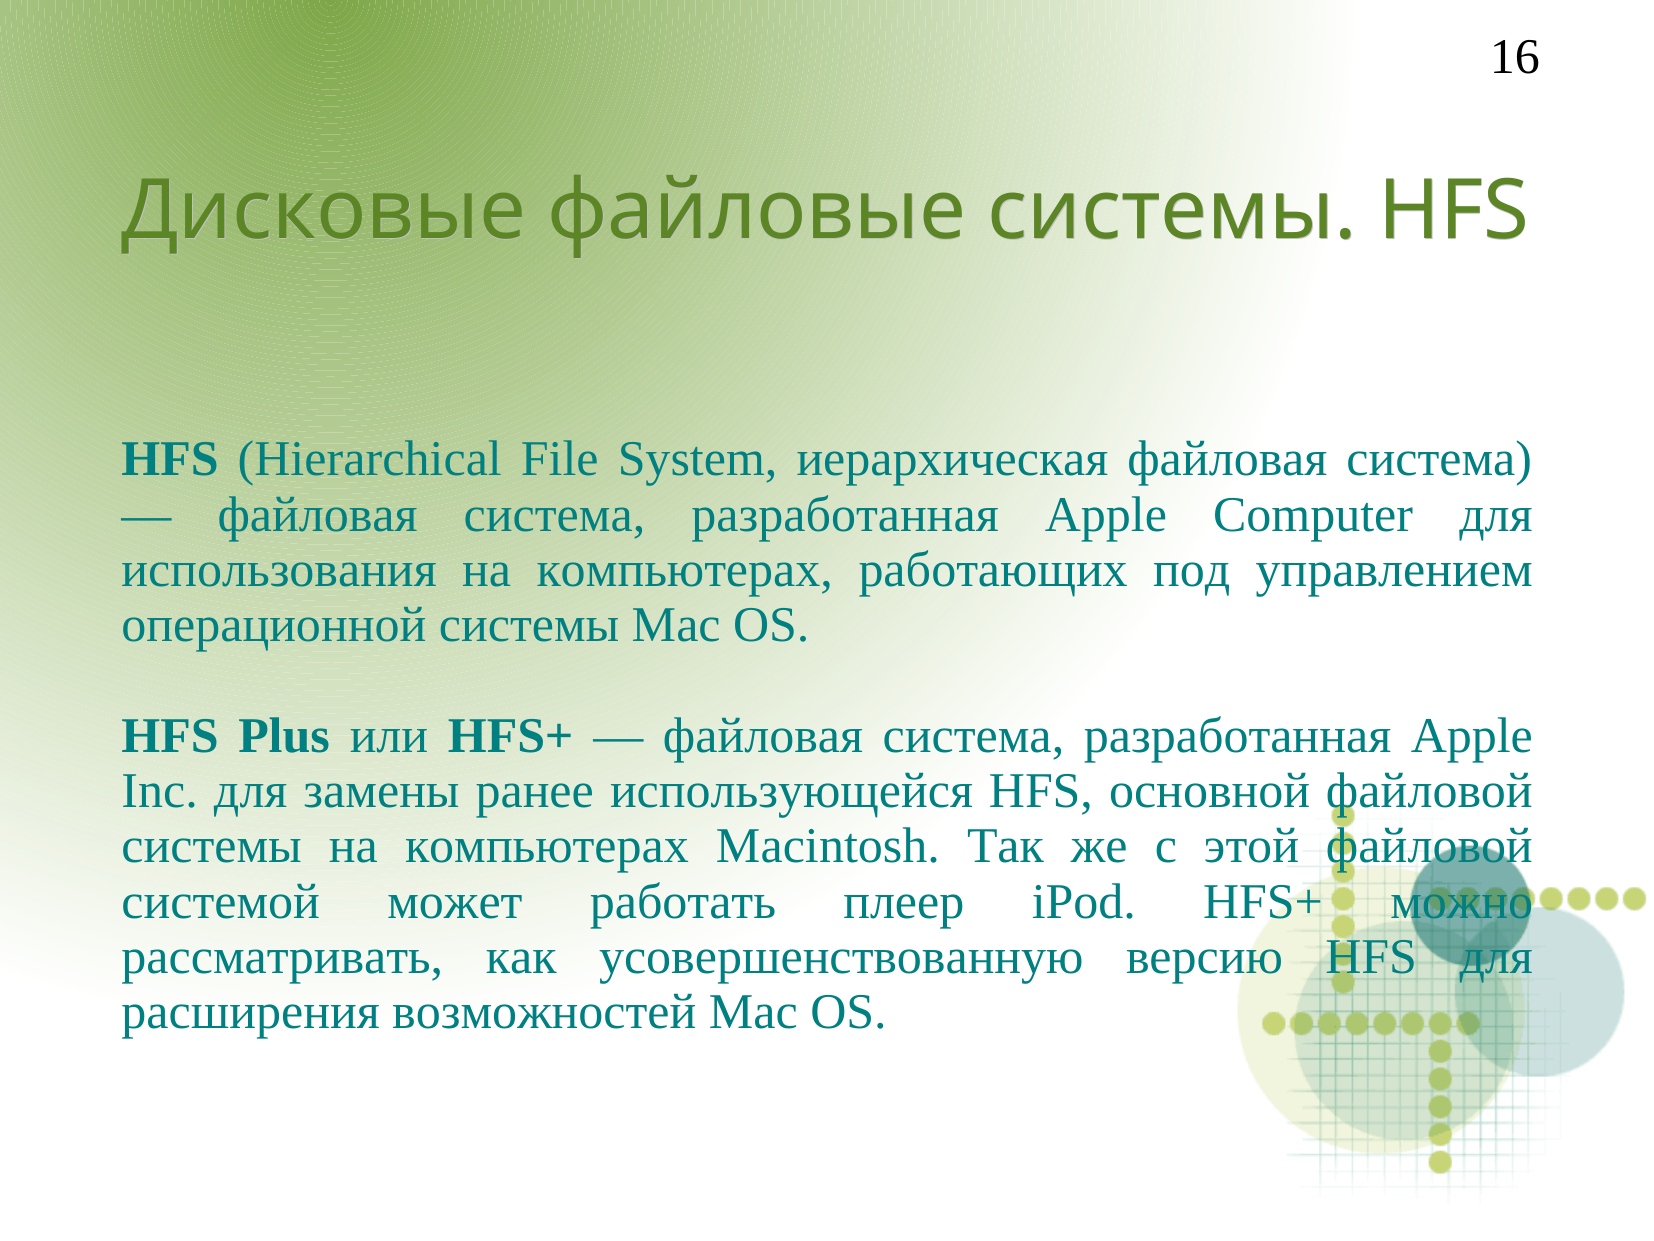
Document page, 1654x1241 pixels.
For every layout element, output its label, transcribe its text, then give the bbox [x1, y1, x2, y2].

text_box <номер> [1500, 29, 1654, 89]
picture [1224, 792, 1654, 1211]
title Дисковые файловые системы. HFS [121, 102, 1534, 311]
subtitle HFS (Hierarchical File System, иерархическая файловая система) — файловая система, разработанная Apple Computer для использования на компьютерах, работающих под управлением операционной системы Mac OS. HFS Plus или HFS+ — файловая система, разработанная Apple Inc. для замены ранее использующейся HFS, основной файловой системы на компьютерах Macintosh. Так же с этой файловой системой может работать плеер iPod. HFS+ можно рассматривать, как усовершенствованную версию HFS для расширения возможностей Mac OS. [121, 344, 1534, 1127]
